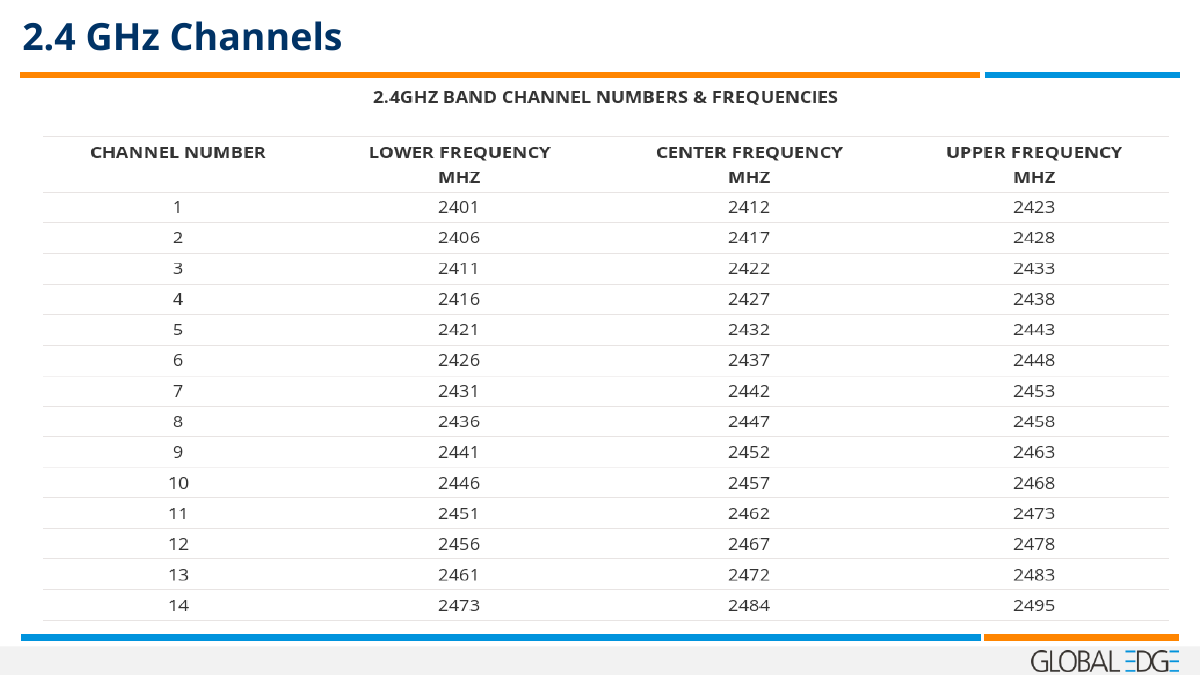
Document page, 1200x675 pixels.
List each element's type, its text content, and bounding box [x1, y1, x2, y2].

picture [35, 82, 1182, 626]
title 2.4 GHz Channels [12, 9, 1088, 63]
picture [1031, 650, 1179, 672]
